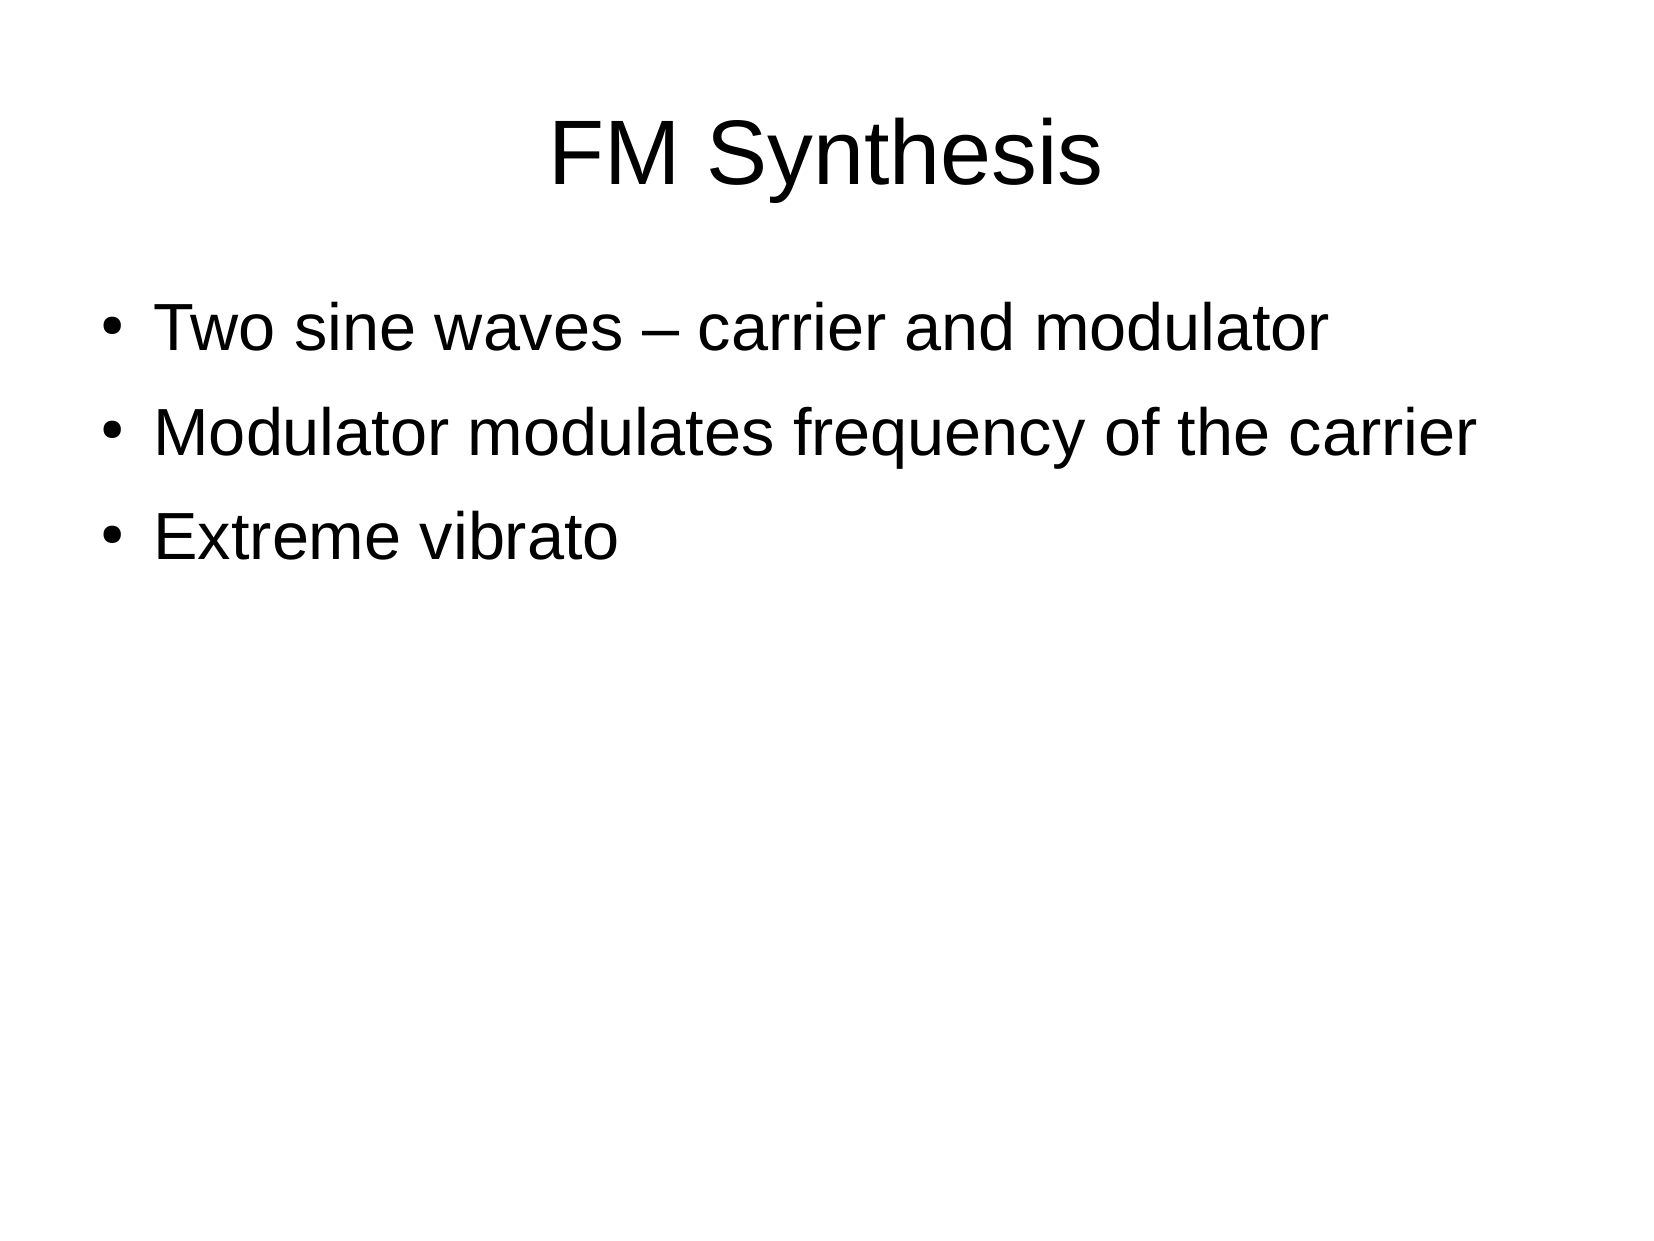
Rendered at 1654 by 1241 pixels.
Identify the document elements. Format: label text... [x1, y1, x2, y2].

title FM Synthesis [82, 49, 1571, 257]
list Two sine waves – carrier and modulator Modulator modulates frequency of the carrier Extreme vibrato [82, 290, 1538, 1010]
